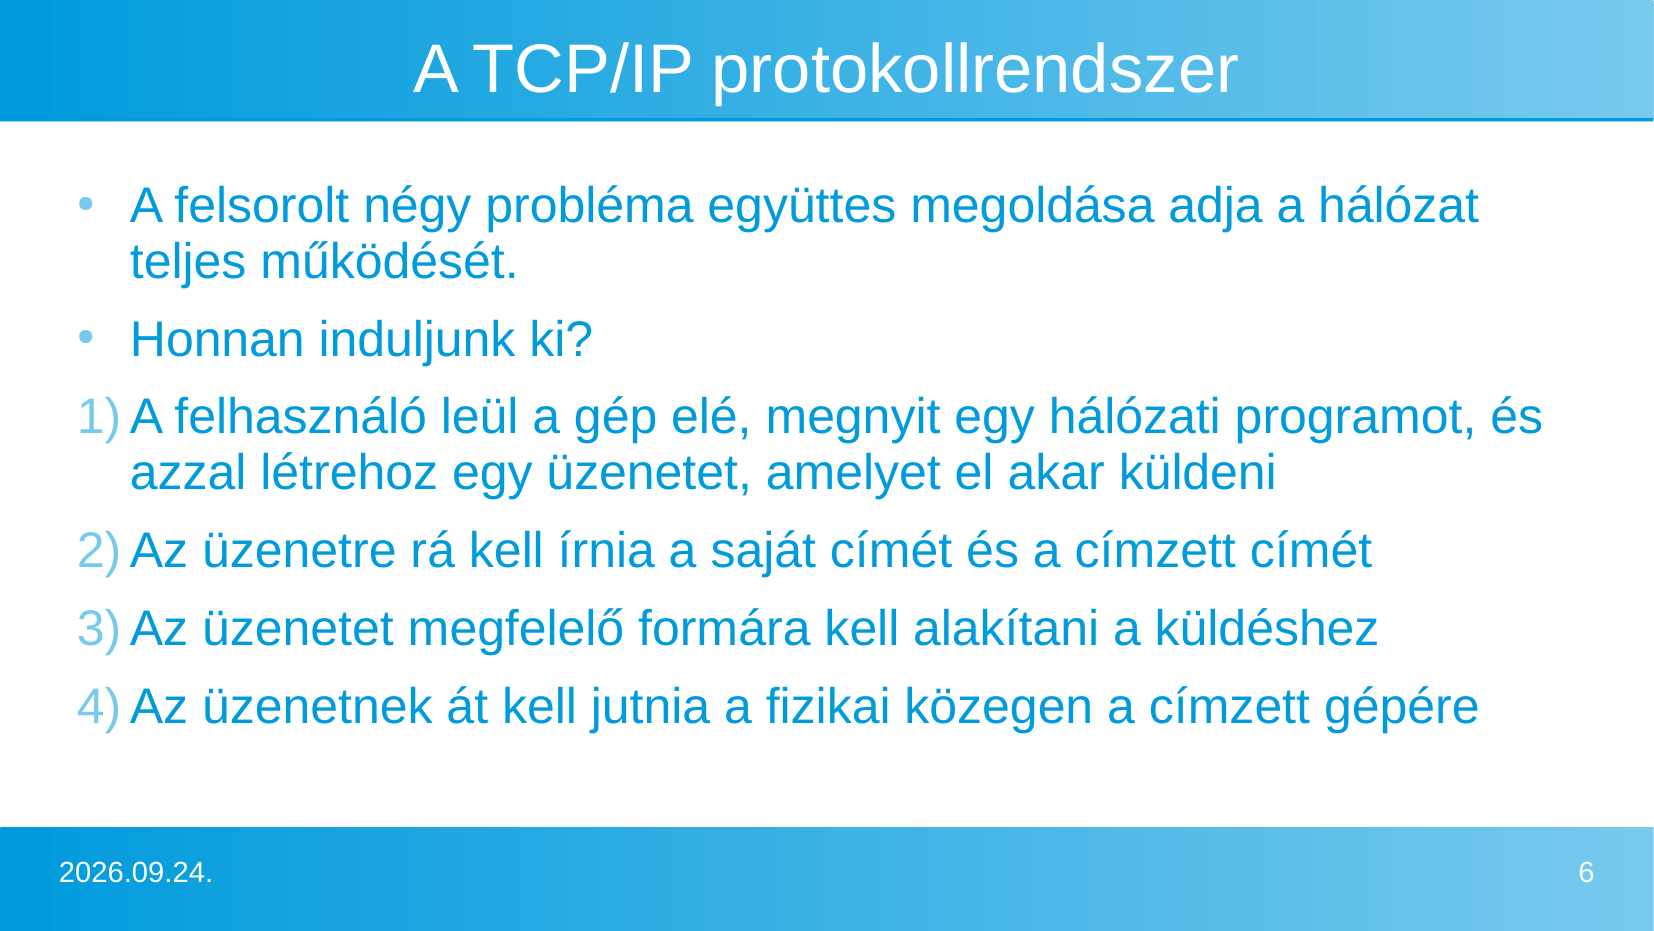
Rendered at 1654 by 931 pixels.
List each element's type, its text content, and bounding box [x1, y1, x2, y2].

title A TCP/IP protokollrendszer [59, 29, 1595, 108]
list A felsorolt négy probléma együttes megoldása adja a hálózat teljes működését. Honnan induljunk ki? A felhasználó leül a gép elé, megnyit egy hálózati programot, és azzal létrehoz egy üzenetet, amelyet el akar küldeni Az üzenetre rá kell írnia a saját címét és a címzett címét Az üzenetet megfelelő formára kell alakítani a küldéshez Az üzenetnek át kell jutnia a fizikai közegen a címzett gépére [59, 177, 1595, 768]
